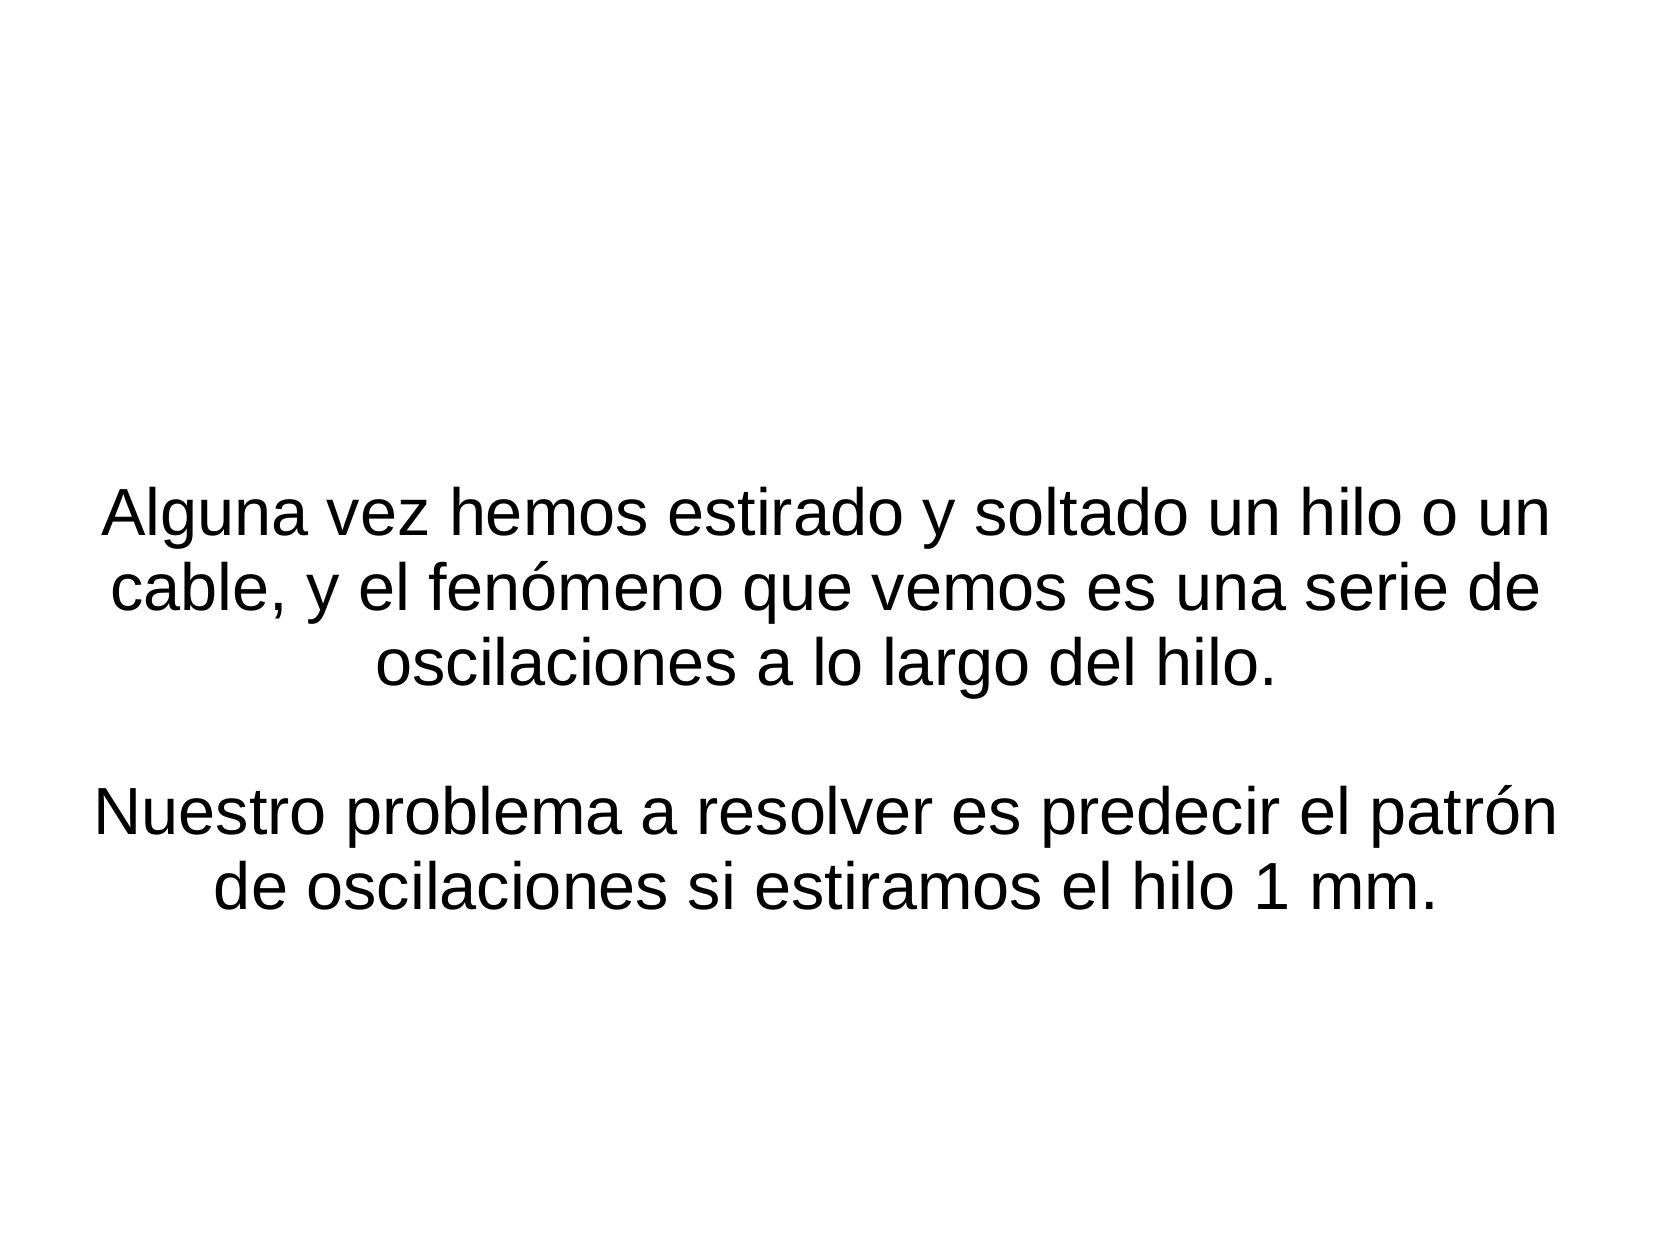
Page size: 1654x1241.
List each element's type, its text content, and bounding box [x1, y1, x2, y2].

subtitle Alguna vez hemos estirado y soltado un hilo o un cable, y el fenómeno que vemos es una serie de oscilaciones a lo largo del hilo. Nuestro problema a resolver es predecir el patrón de oscilaciones si estiramos el hilo 1 mm. [82, 297, 1571, 1102]
